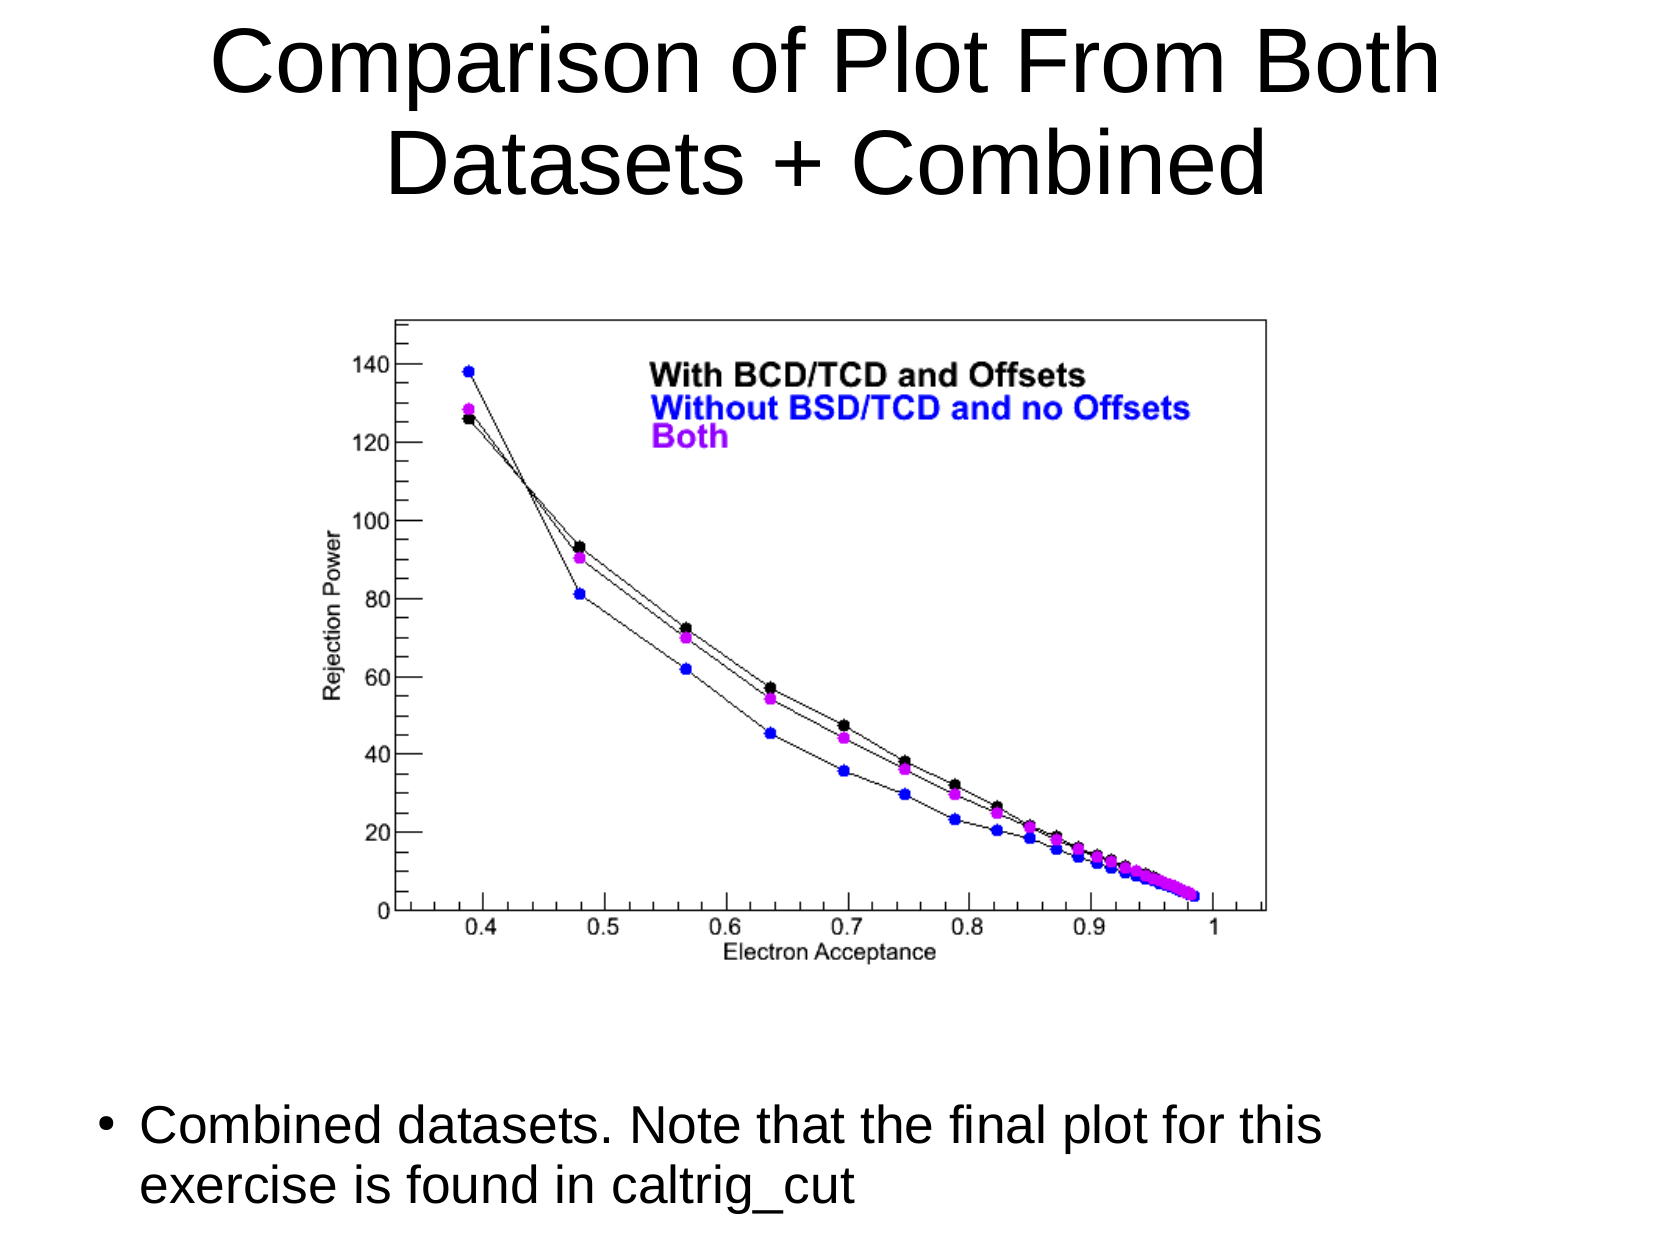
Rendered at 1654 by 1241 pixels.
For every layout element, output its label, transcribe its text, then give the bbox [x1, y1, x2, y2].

list Combined datasets. Note that the final plot for this exercise is found in caltrig_cut [82, 1095, 1538, 1216]
title Comparison of Plot From Both Datasets + Combined [82, 8, 1571, 216]
picture [287, 246, 1375, 985]
